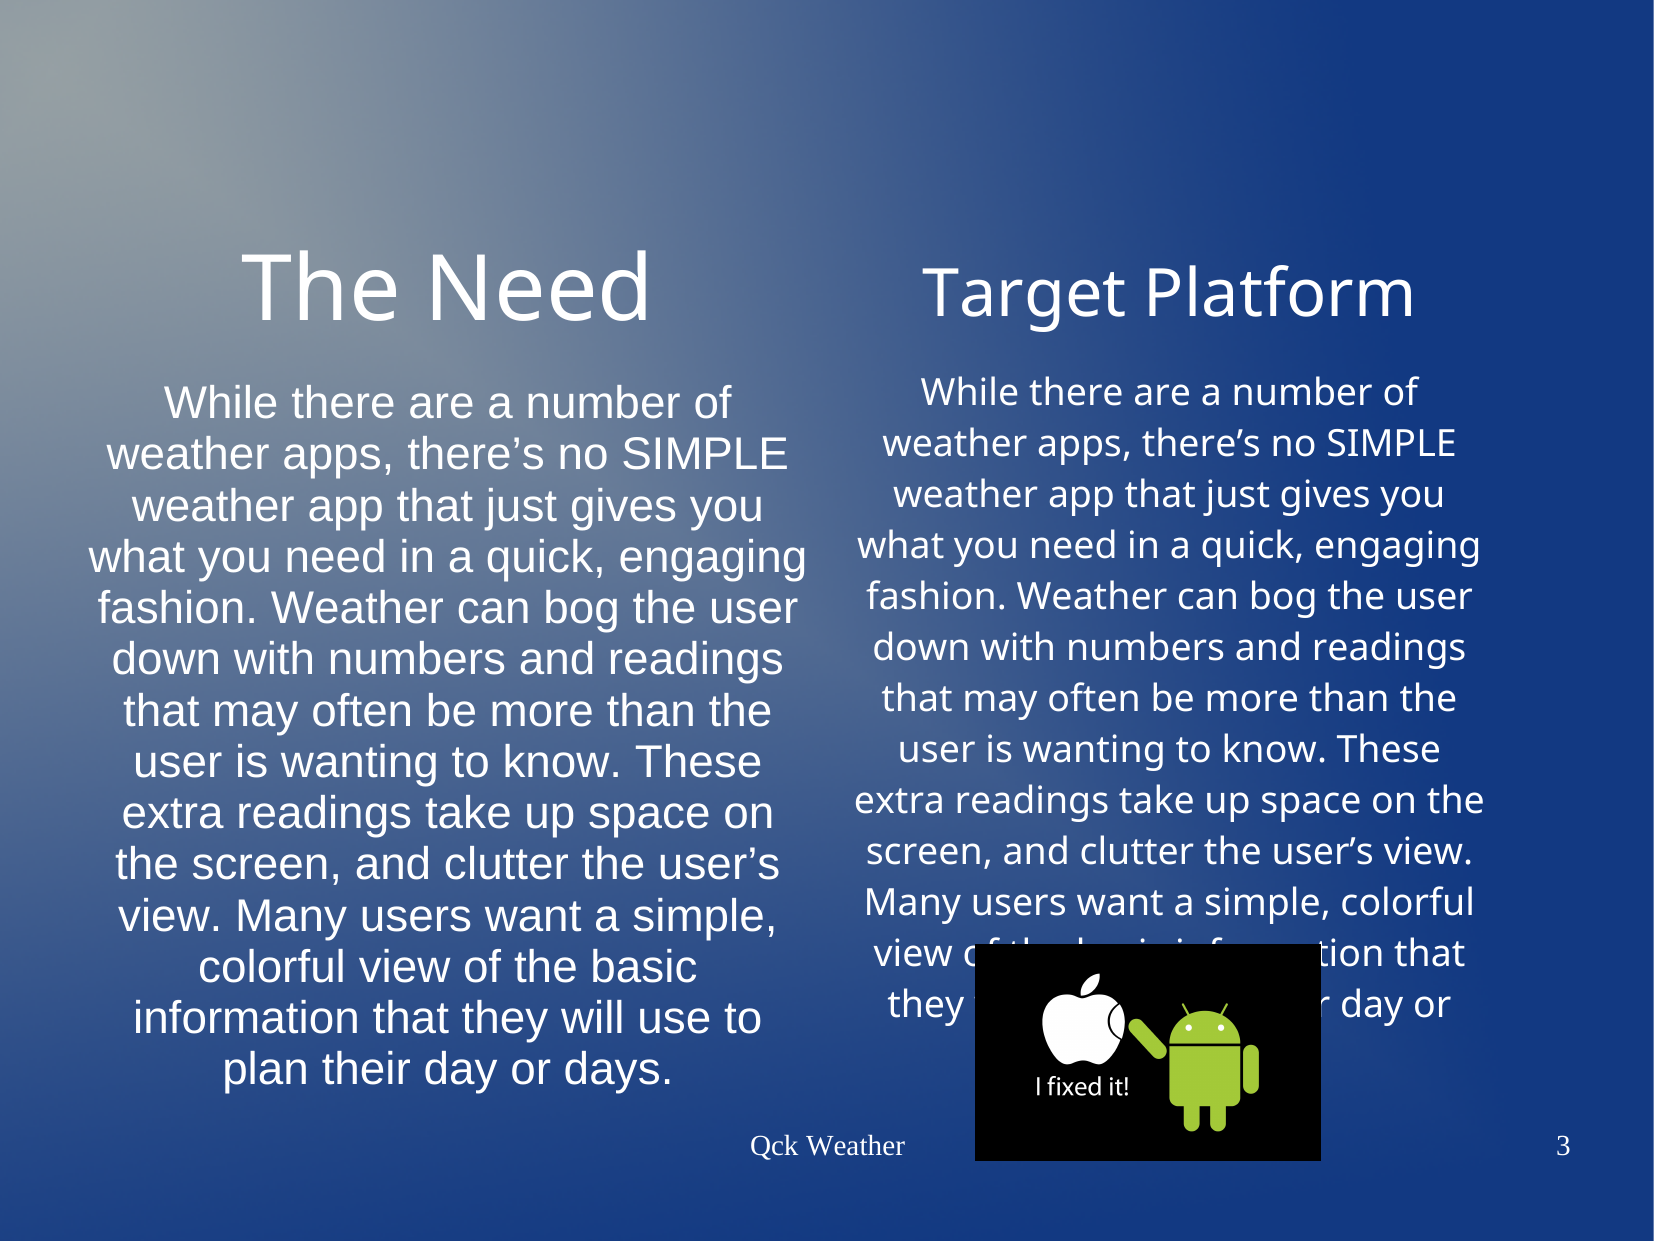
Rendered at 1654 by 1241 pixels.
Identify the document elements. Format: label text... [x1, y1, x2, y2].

picture [0, 0, 1654, 1241]
list The Need While there are a number of weather apps, there’s no SIMPLE weather app that just gives you what you need in a quick, engaging fashion. Weather can bog the user down with numbers and readings that may often be more than the user is wanting to know. These extra readings take up space on the screen, and clutter the user’s view. Many users want a simple, colorful view of the basic information that they will use to plan their day or days. [84, 222, 812, 1197]
list Target Platform While there are a number of weather apps, there’s no SIMPLE weather app that just gives you what you need in a quick, engaging fashion. Weather can bog the user down with numbers and readings that may often be more than the user is wanting to know. These extra readings take up space on the screen, and clutter the user’s view. Many users want a simple, colorful view of the basic information that they will use to plan their day or days. [851, 245, 1488, 1036]
